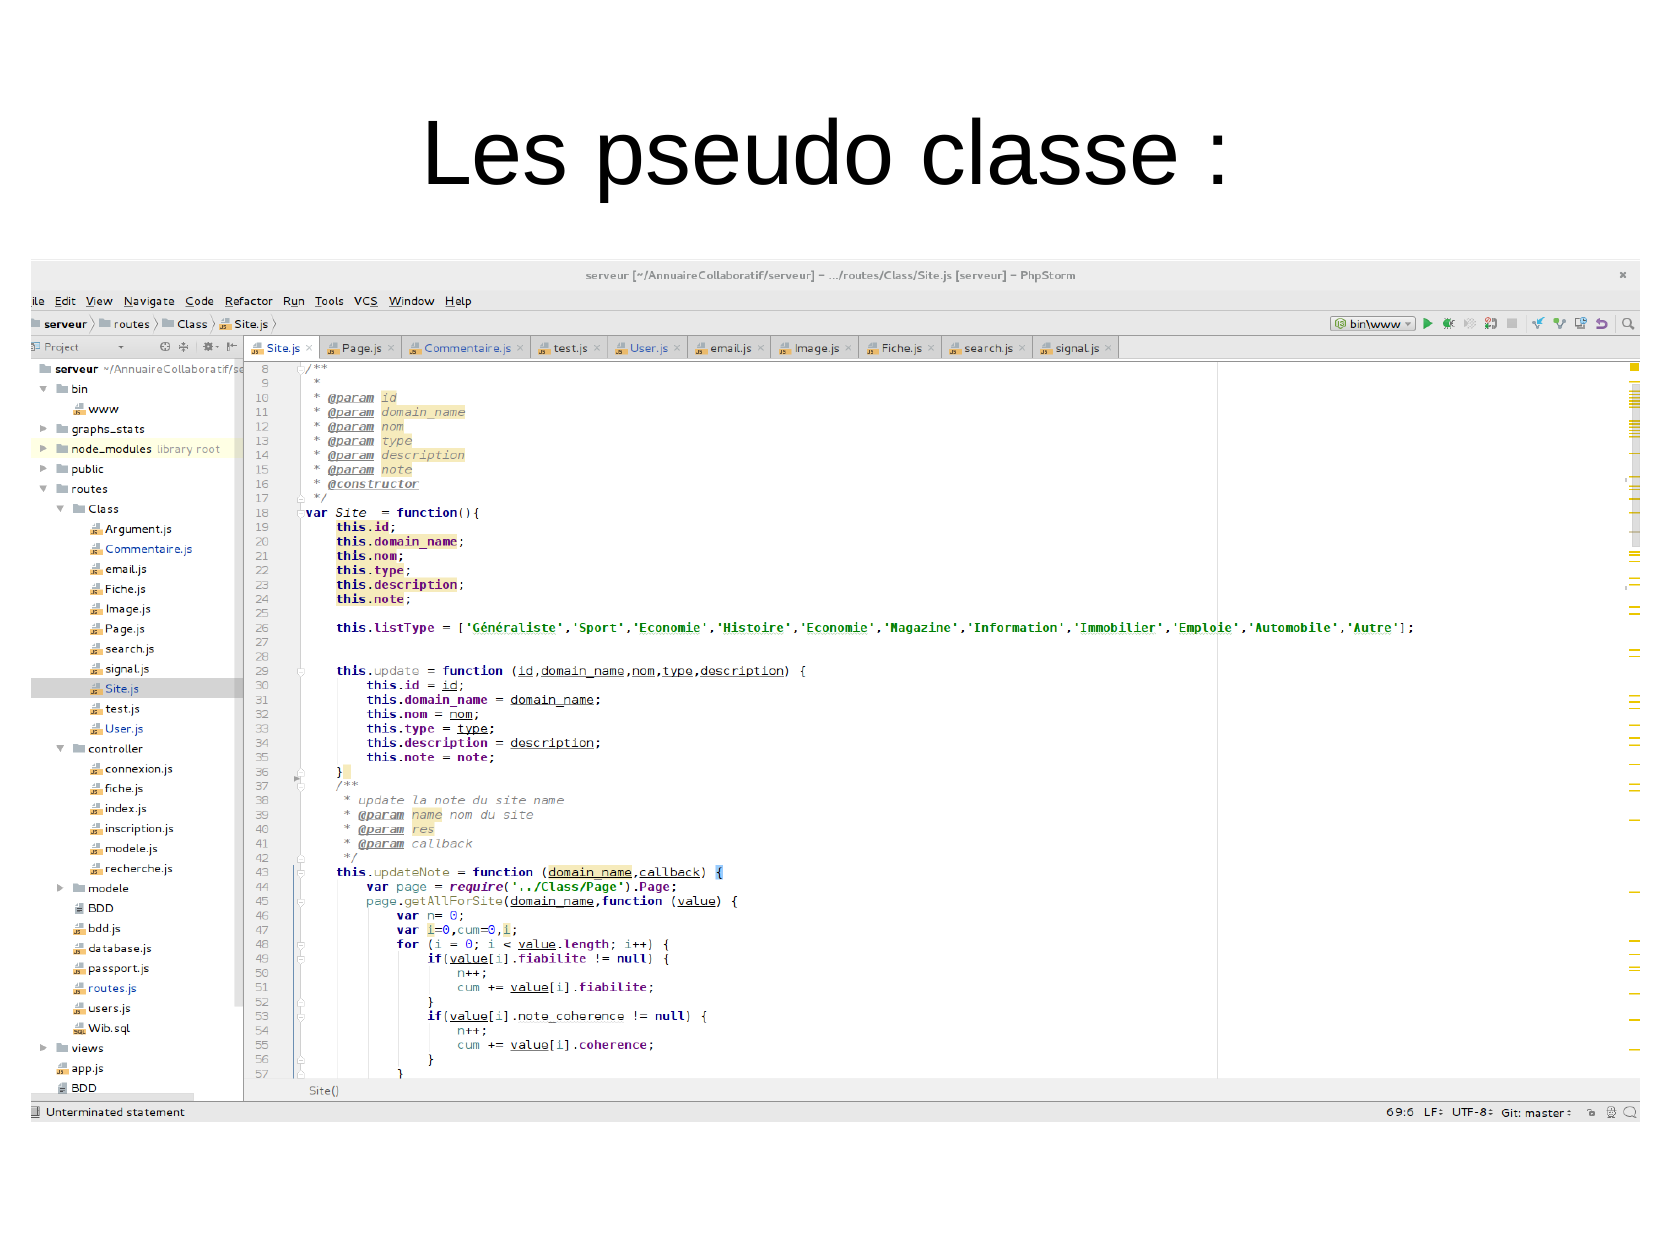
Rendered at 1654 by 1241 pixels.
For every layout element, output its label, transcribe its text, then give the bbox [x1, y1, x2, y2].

title Les pseudo classe : [82, 49, 1571, 257]
picture [31, 259, 1640, 1123]
